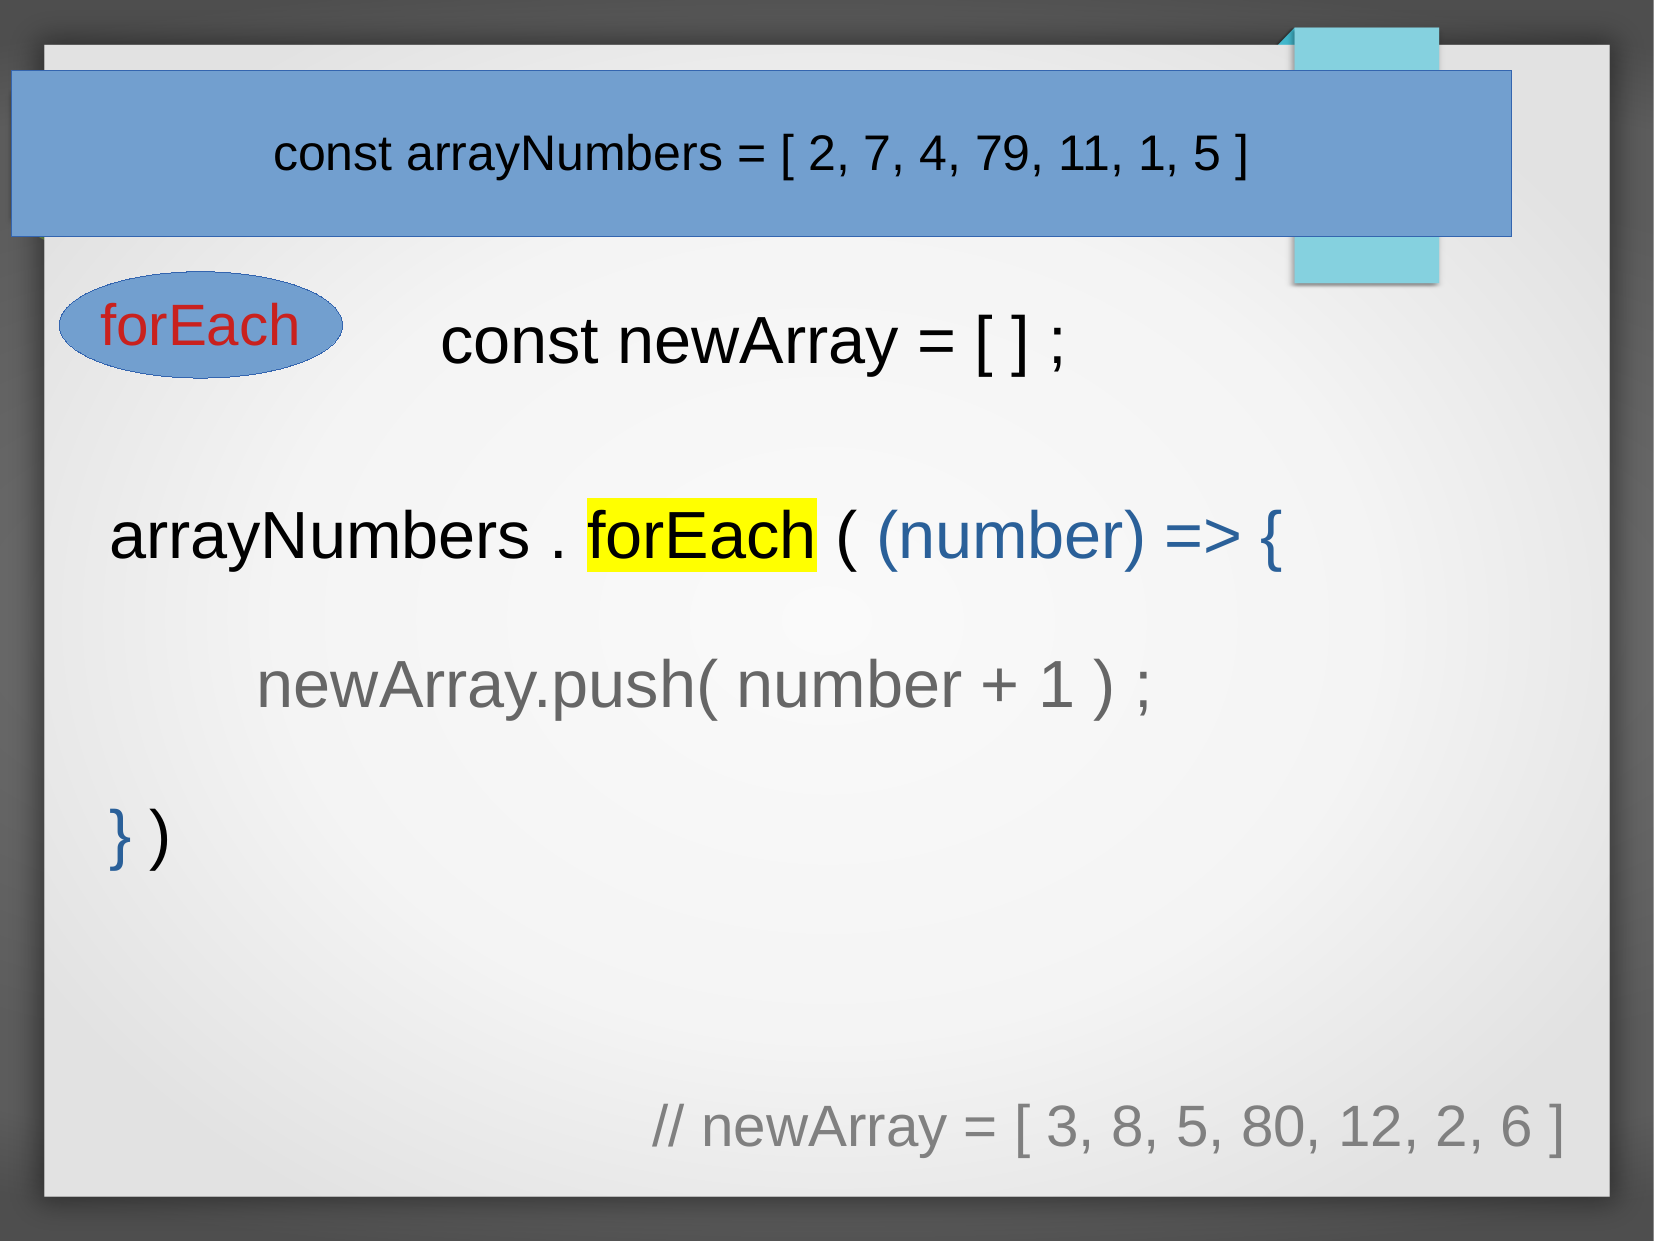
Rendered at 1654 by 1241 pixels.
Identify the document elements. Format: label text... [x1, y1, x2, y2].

text_box arrayNumbers . forEach ( (number) => { newArray.push( number + 1 ) ; } ) [94, 490, 1312, 879]
picture [0, 0, 1654, 1241]
text_box // newArray = [ 3, 8, 5, 80, 12, 2, 6 ] [637, 1086, 1582, 1167]
text_box forEach [59, 271, 343, 379]
text_box const arrayNumbers = [ 2, 7, 4, 79, 11, 1, 5 ] [11, 70, 1512, 237]
text_box const newArray = [ ] ; [425, 295, 1084, 385]
